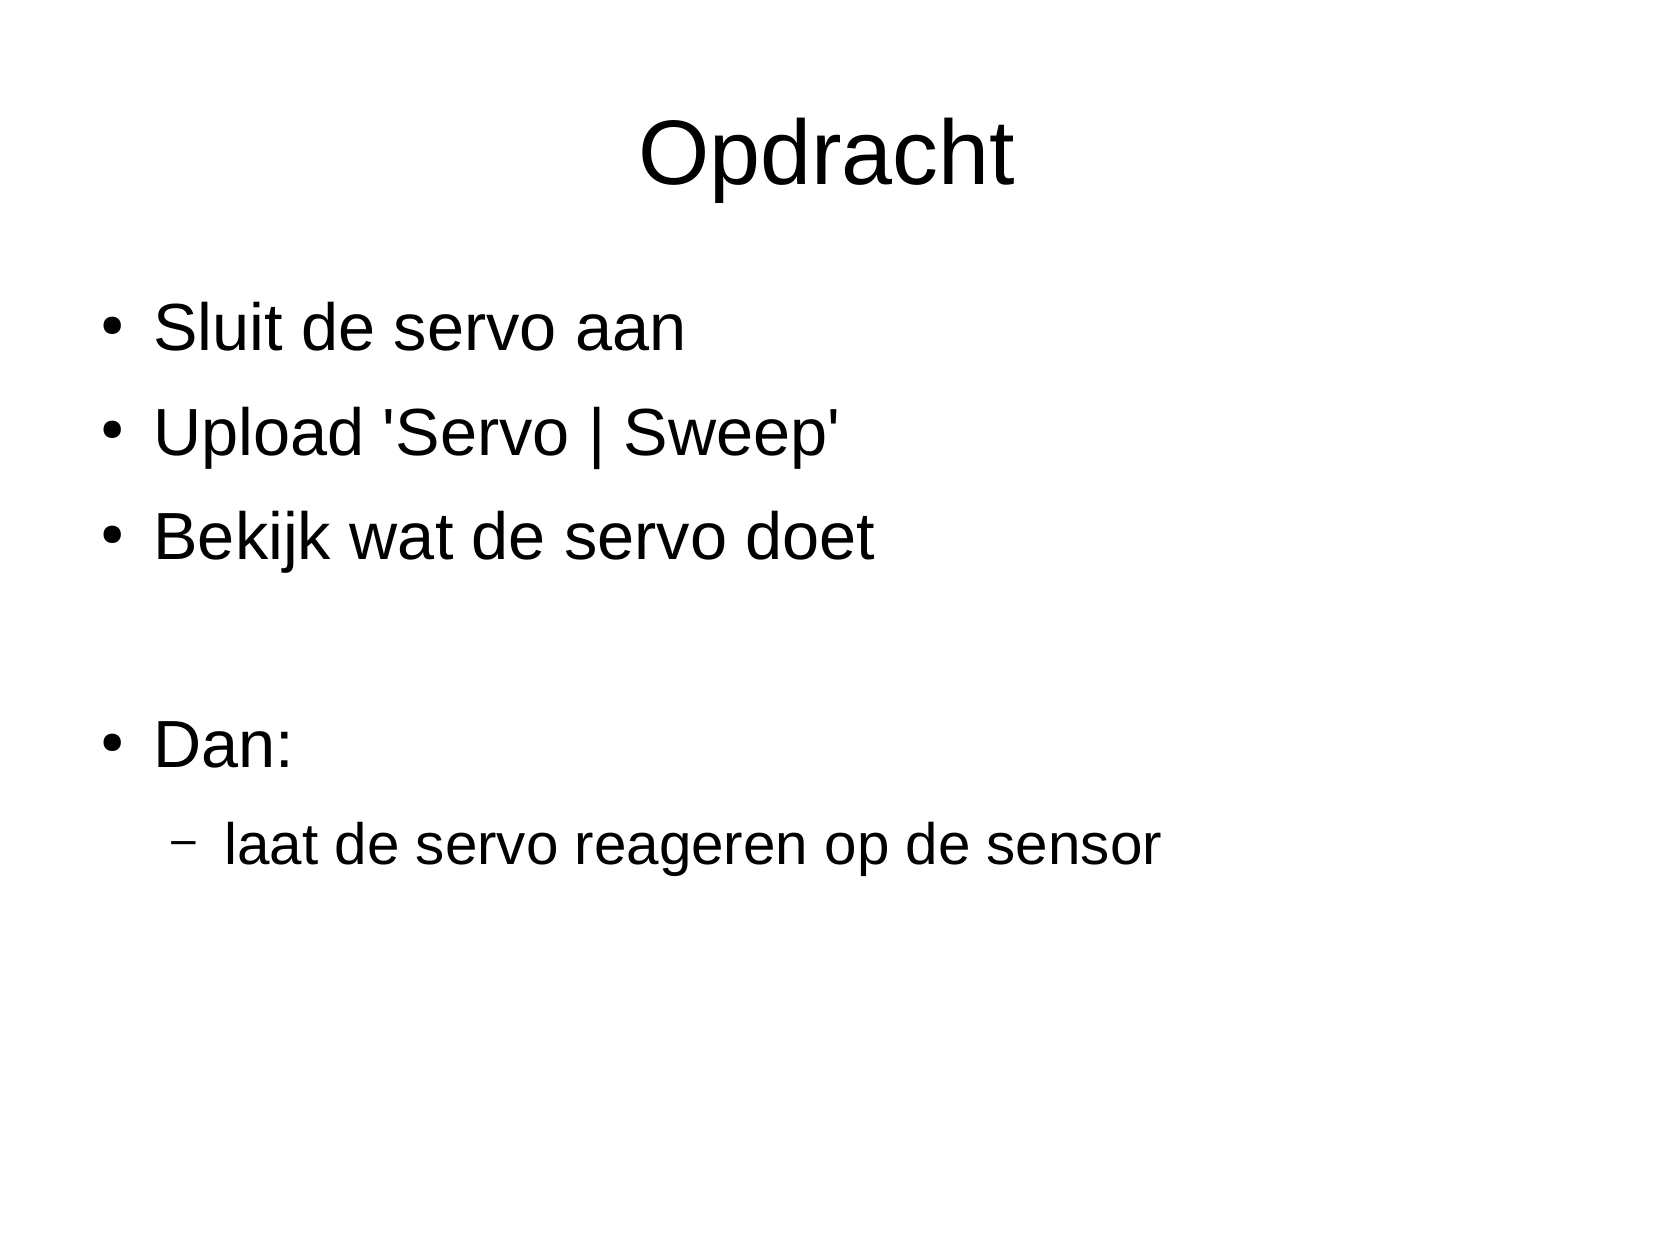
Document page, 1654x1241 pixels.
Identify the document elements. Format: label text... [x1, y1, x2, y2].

title Opdracht [82, 49, 1571, 257]
list Sluit de servo aan Upload 'Servo | Sweep' Bekijk wat de servo doet Dan: laat de servo reageren op de sensor [82, 290, 1571, 1010]
